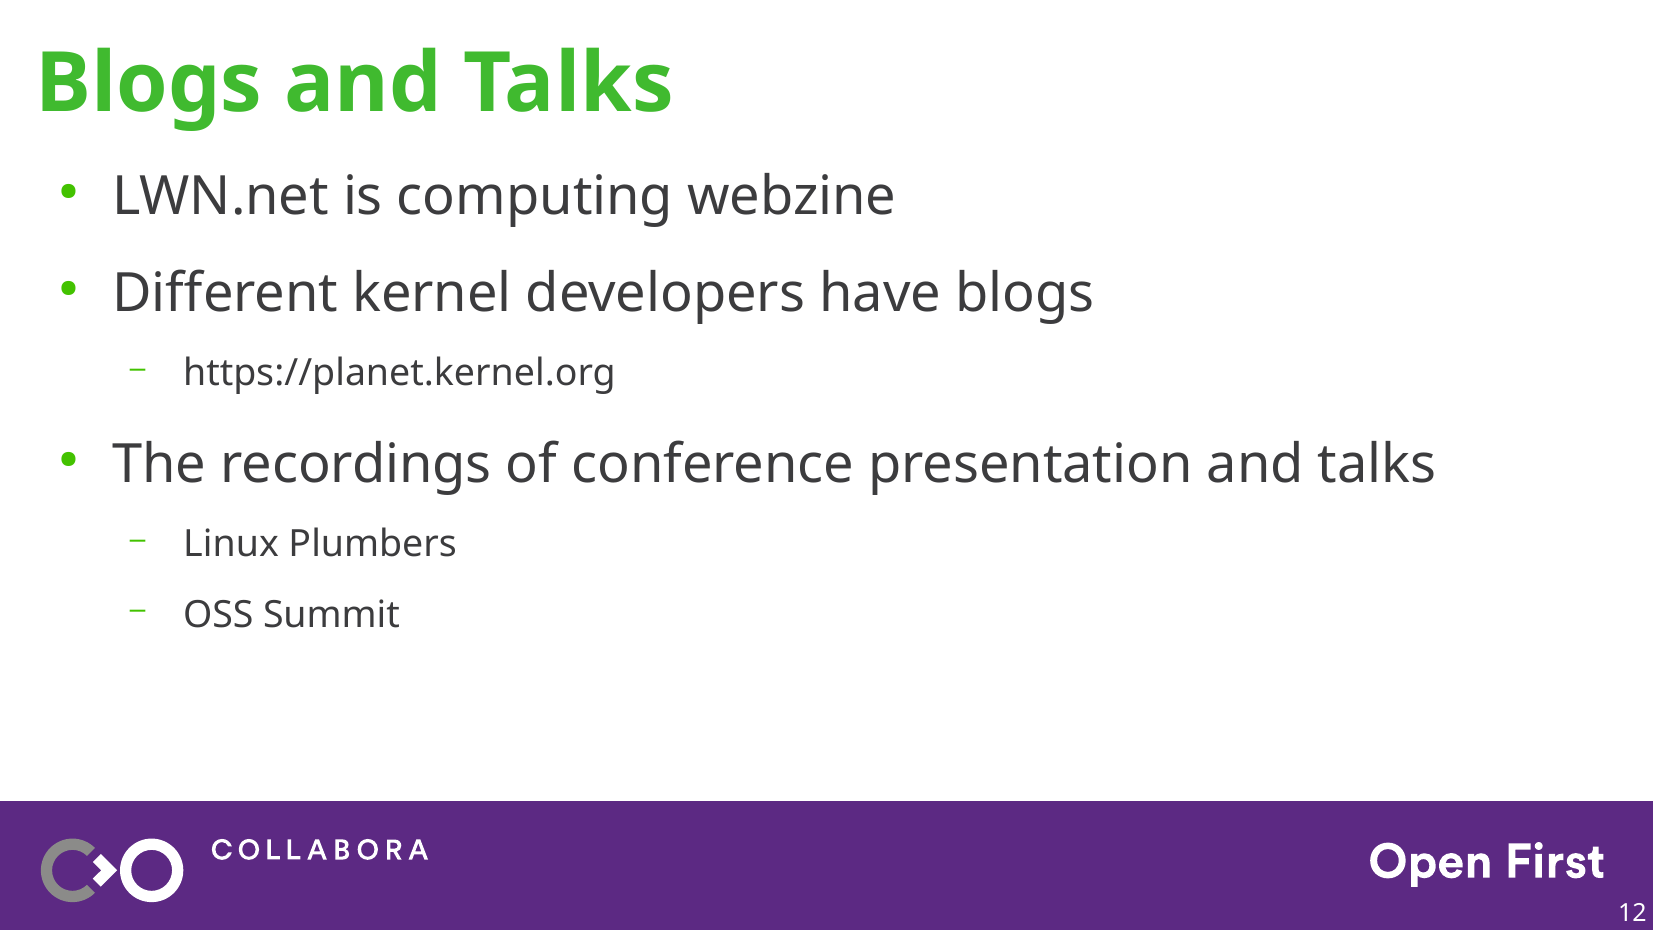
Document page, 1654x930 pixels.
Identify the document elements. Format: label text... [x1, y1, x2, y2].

list LWN.net is computing webzine Different kernel developers have blogs https://planet.kernel.org The recordings of conference presentation and talks Linux Plumbers OSS Summit [41, 160, 1613, 804]
title Blogs and Talks [35, 28, 1608, 192]
